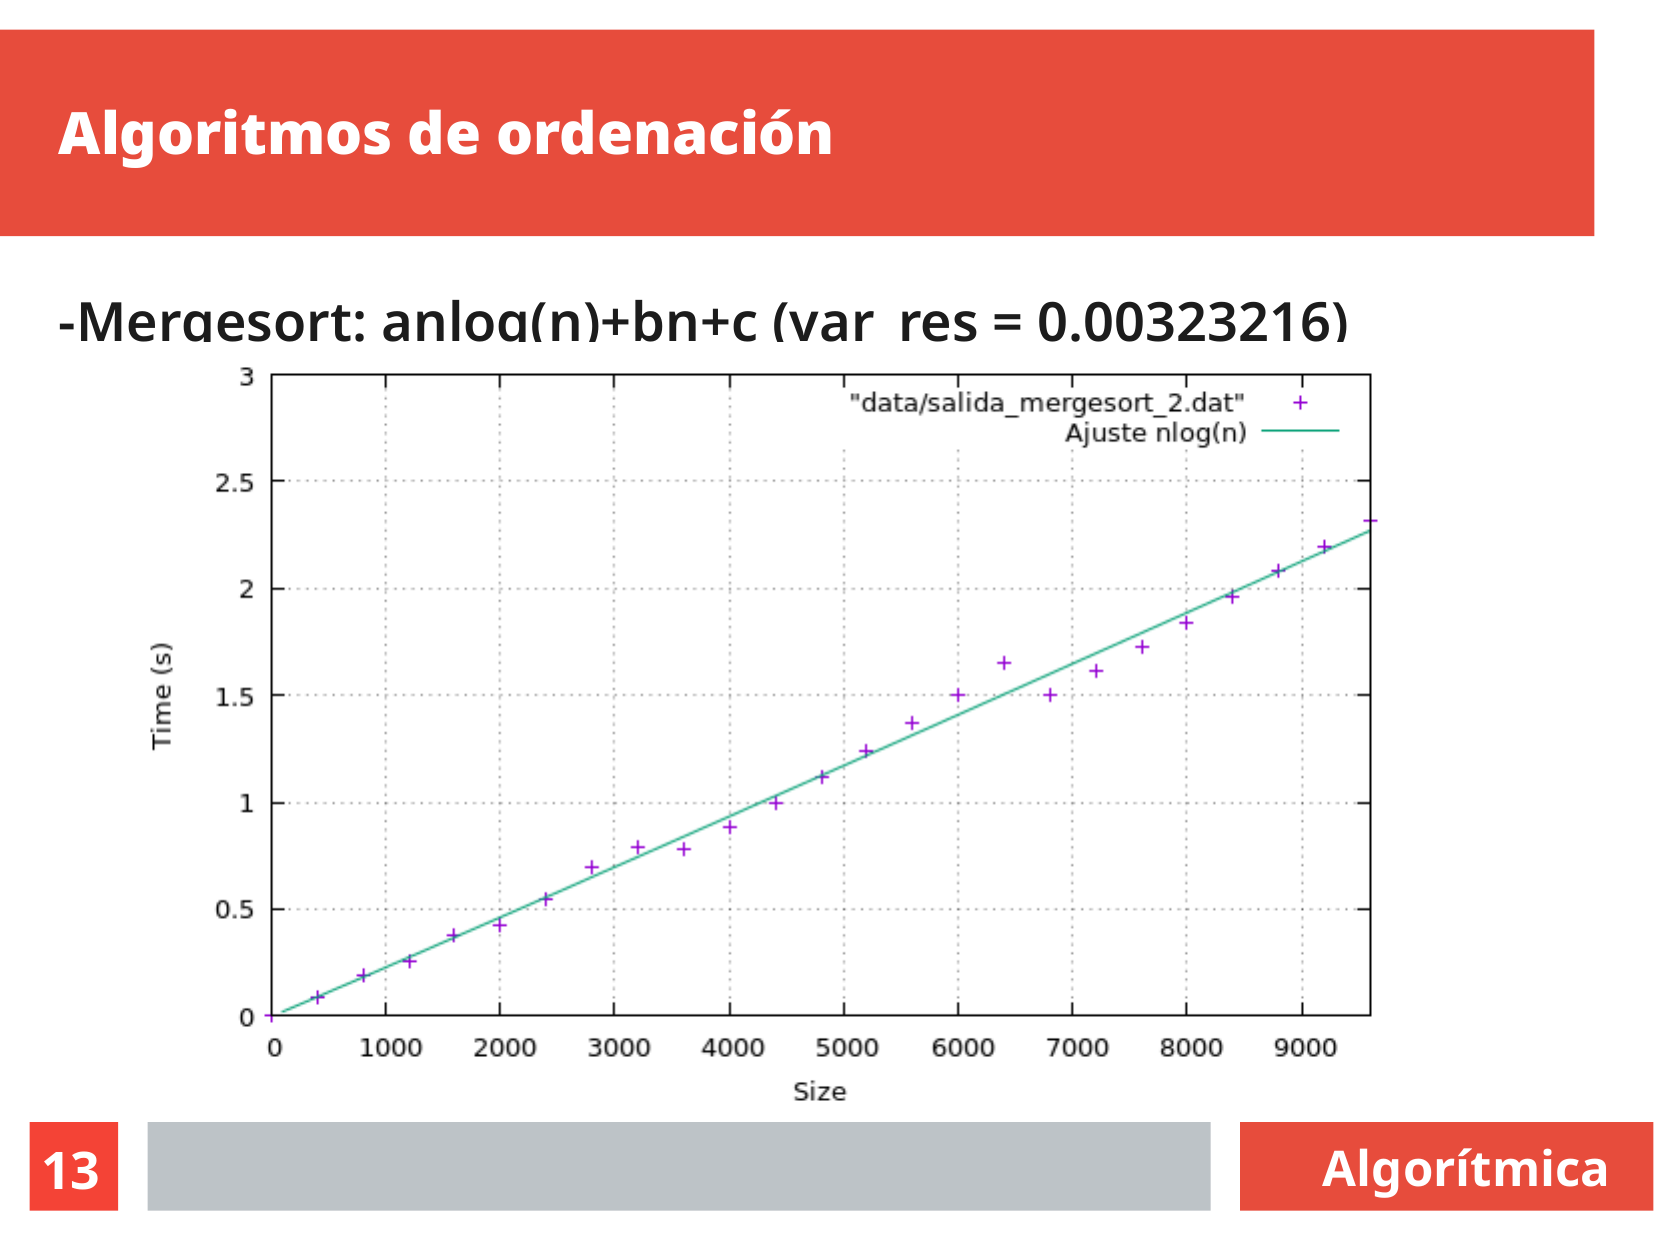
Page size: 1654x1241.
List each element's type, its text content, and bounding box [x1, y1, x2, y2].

picture [137, 342, 1418, 1111]
list Algorítmica [1322, 1133, 1619, 1205]
title Algoritmos de ordenación [59, 82, 1595, 172]
list -Mergesort: anlog(n)+bn+c (var_res = 0.00323216) [59, 283, 1565, 367]
list 13 [41, 1133, 113, 1205]
